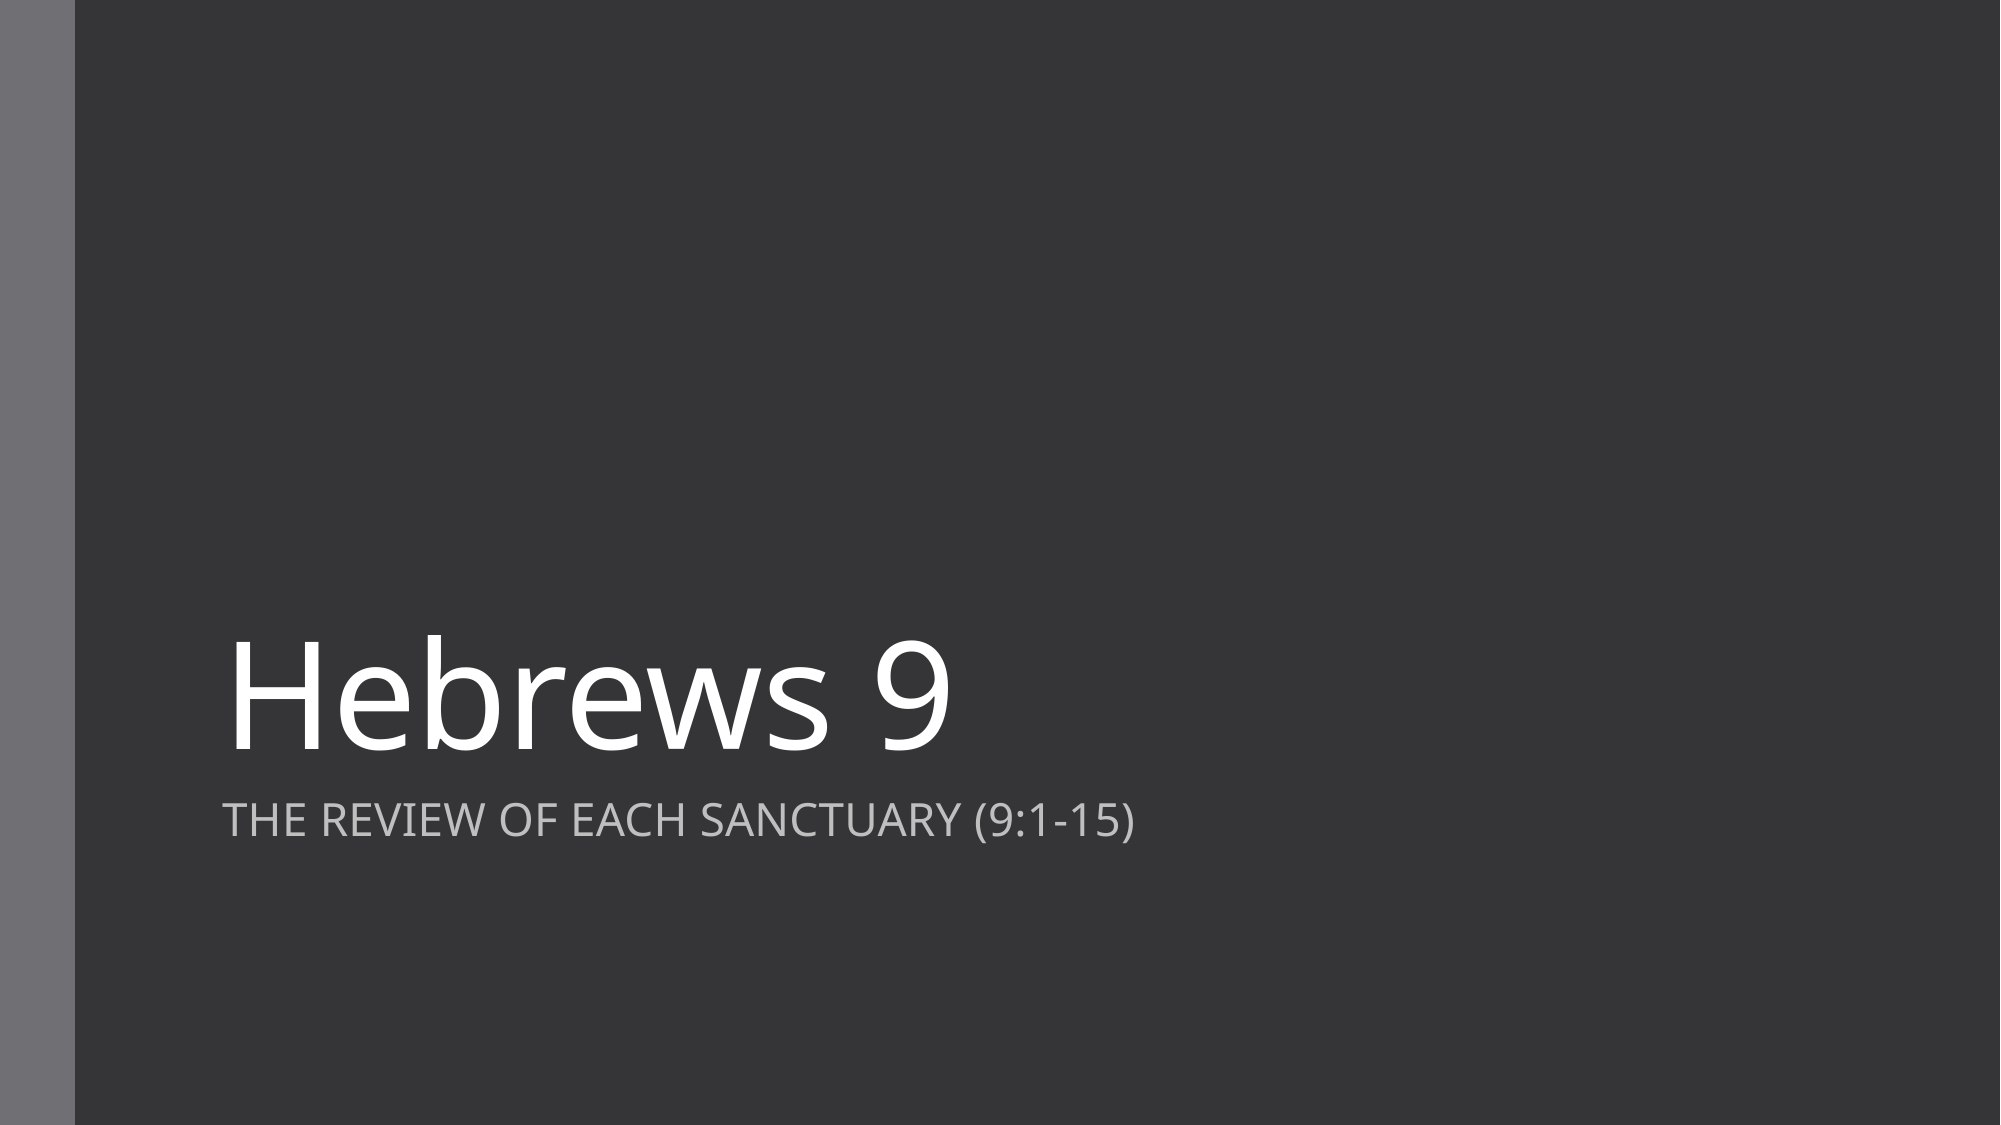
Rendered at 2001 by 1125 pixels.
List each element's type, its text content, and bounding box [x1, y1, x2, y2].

subtitle THE REVIEW OF EACH SANCTUARY (9:1-15) [206, 787, 1752, 1066]
title Hebrews 9 [206, 124, 1752, 787]
